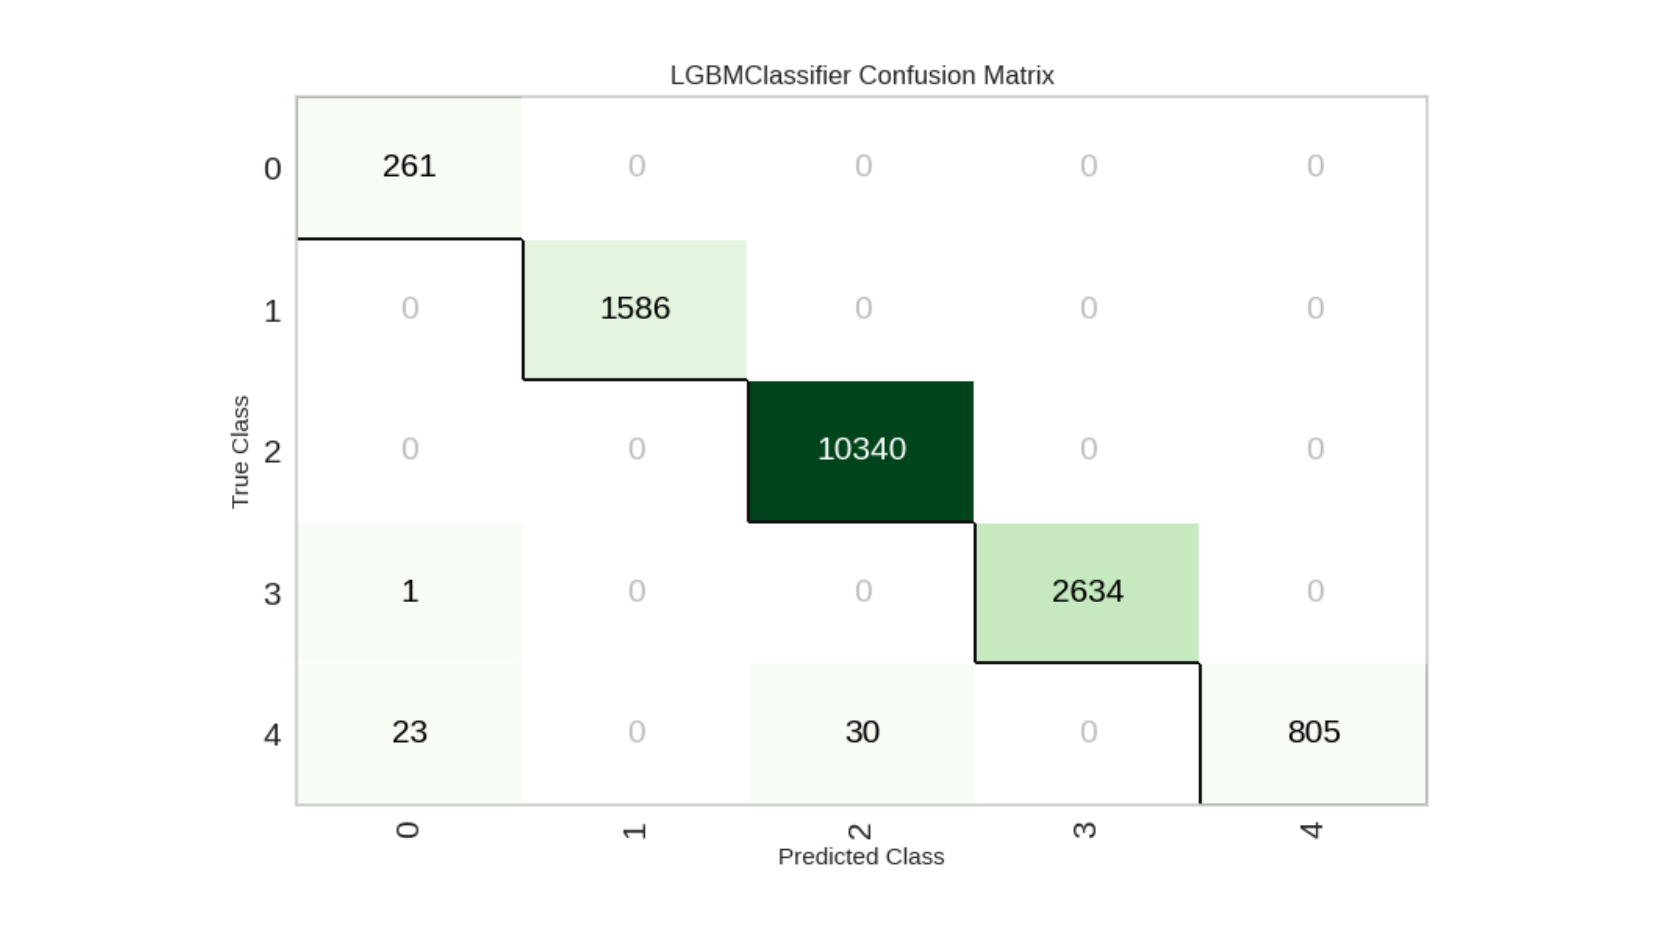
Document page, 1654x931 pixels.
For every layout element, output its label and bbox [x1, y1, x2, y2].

picture [217, 50, 1443, 885]
